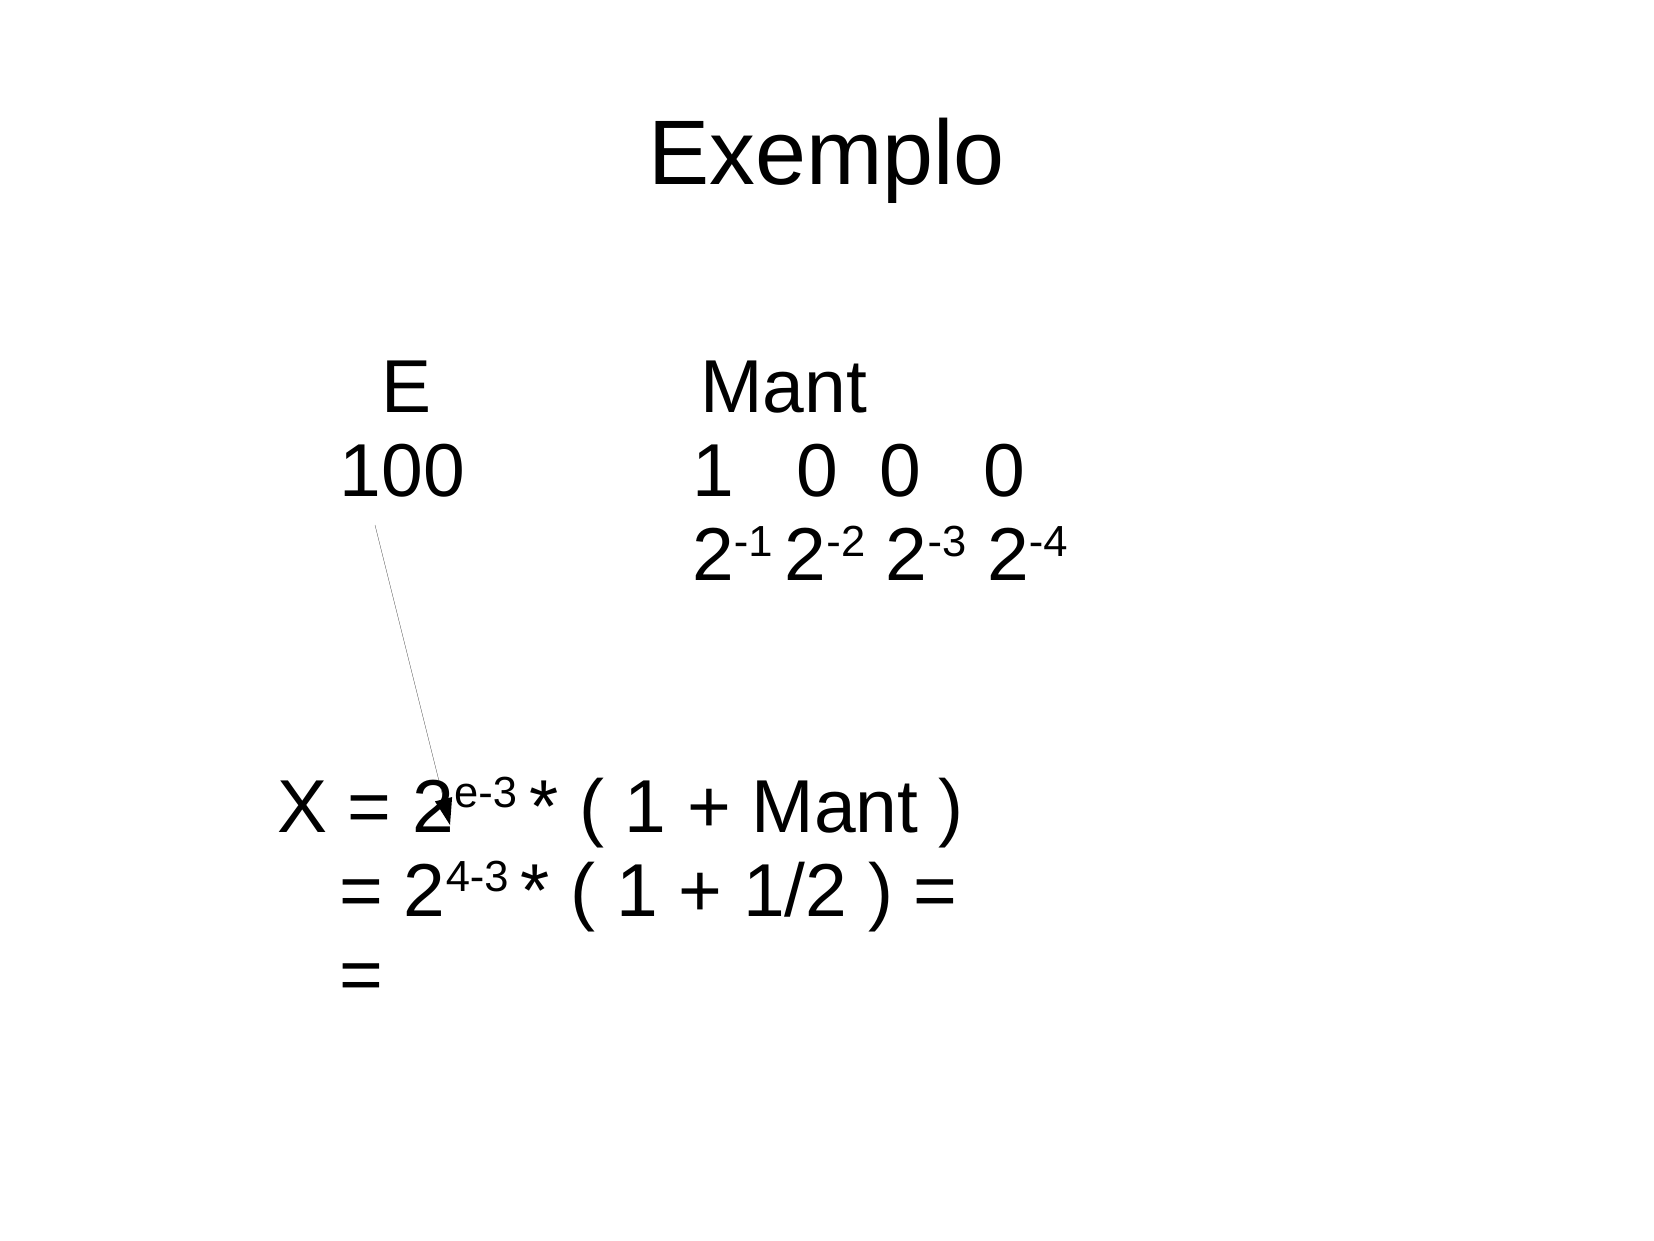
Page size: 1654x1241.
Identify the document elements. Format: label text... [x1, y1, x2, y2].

title Exemplo [82, 49, 1571, 257]
text_box E Mant 100 1 0 0 0 2-1 2-2 2-3 2-4 X = 2e-3 * ( 1 + Mant ) = 24-3 * ( 1 + 1/2 ) = = [262, 337, 1083, 1241]
